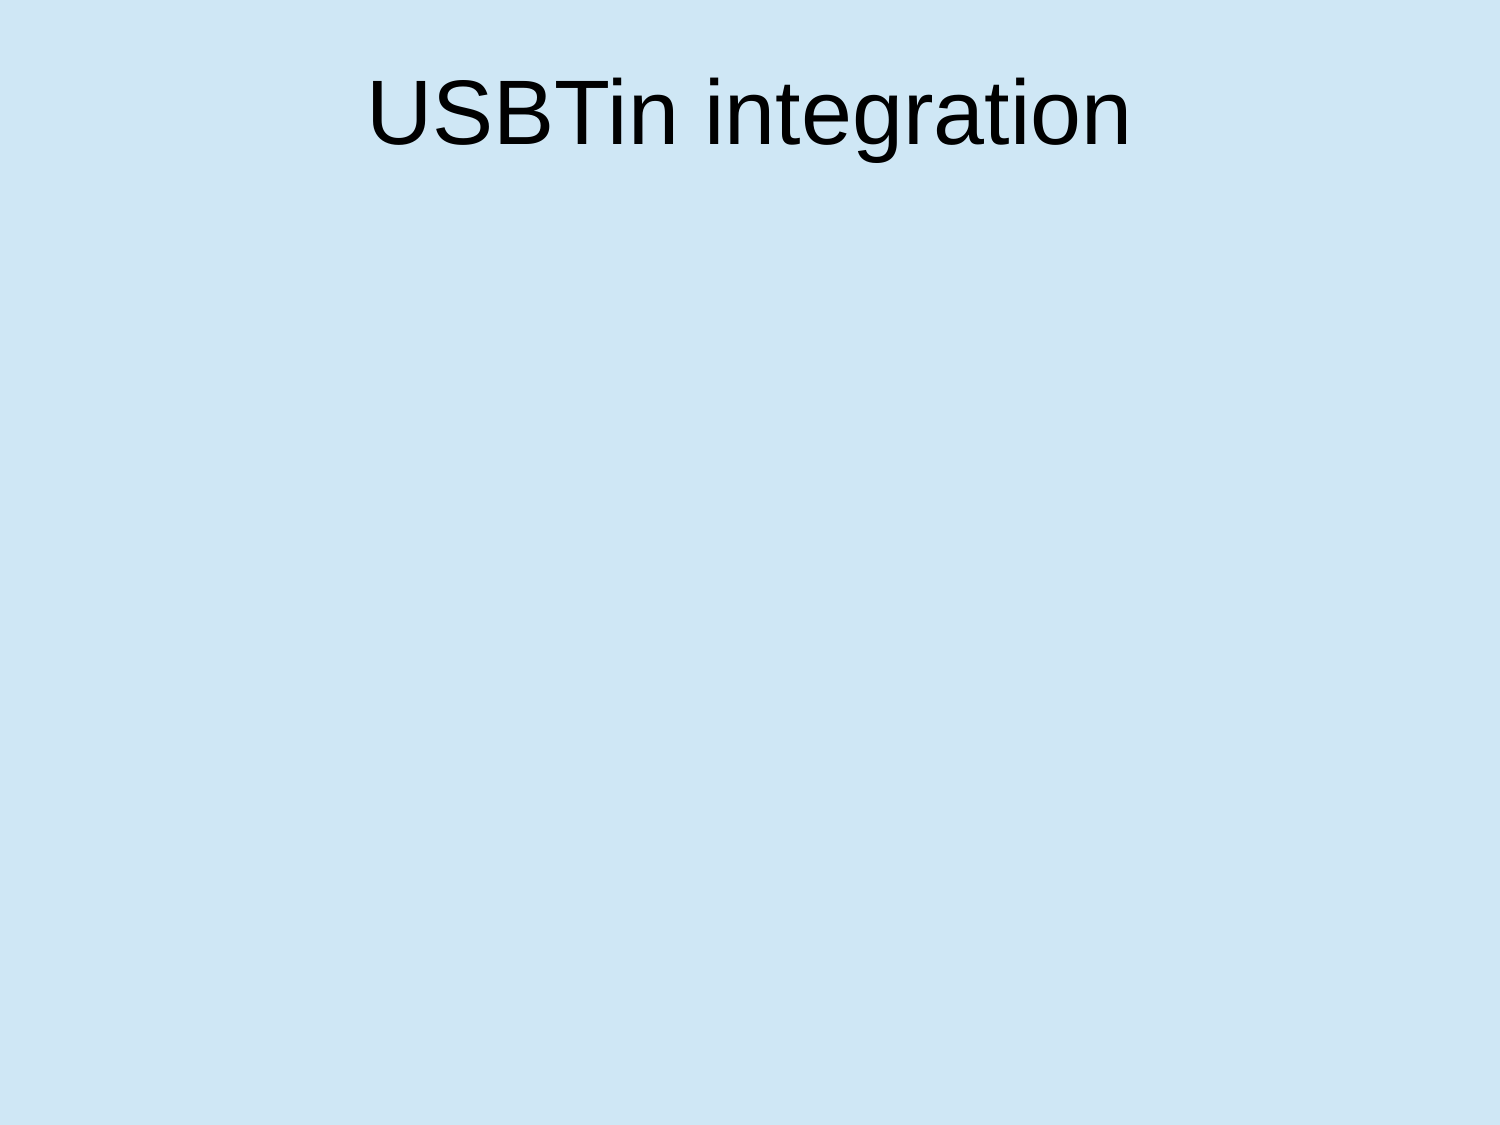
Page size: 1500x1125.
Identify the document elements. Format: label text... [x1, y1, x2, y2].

title USBTin integration [75, 45, 1425, 233]
